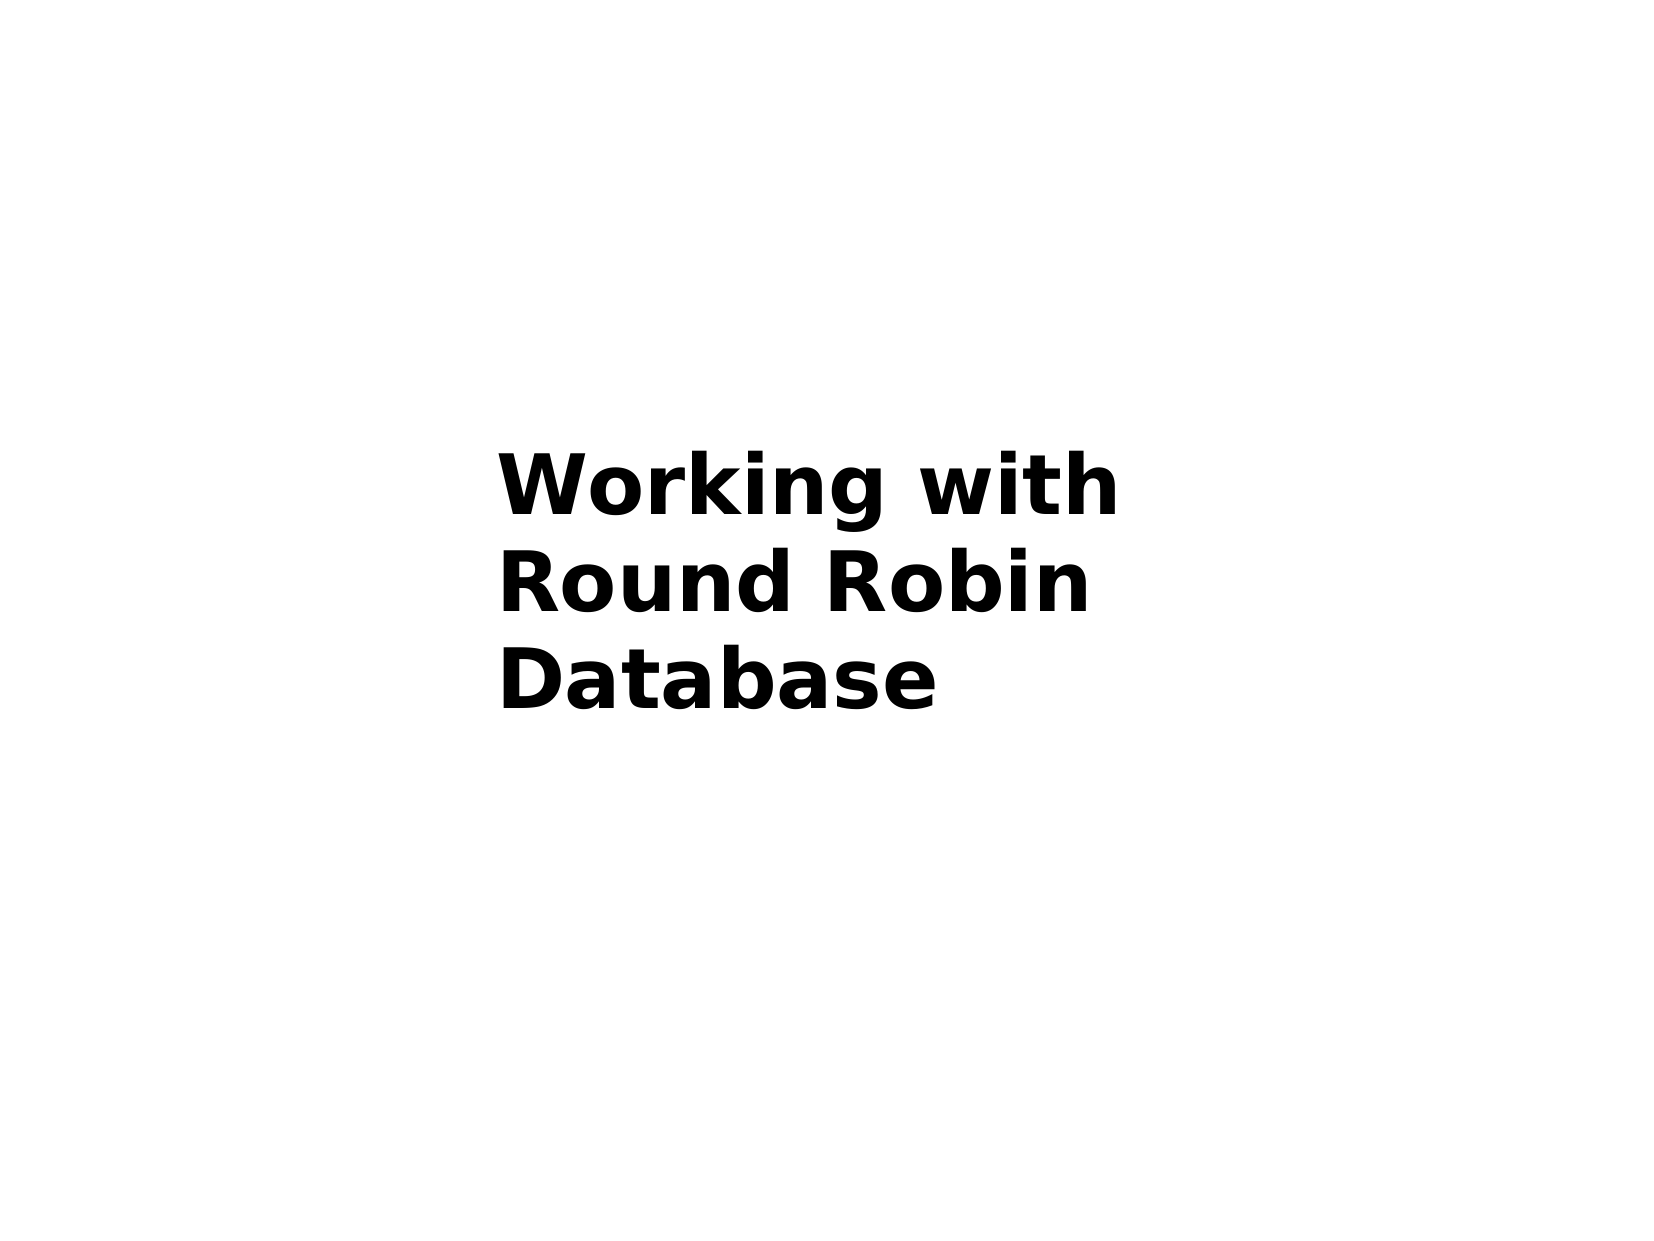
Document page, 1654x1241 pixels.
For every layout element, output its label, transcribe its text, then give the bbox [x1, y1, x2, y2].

title Working with Round Robin Database [496, 377, 1134, 788]
